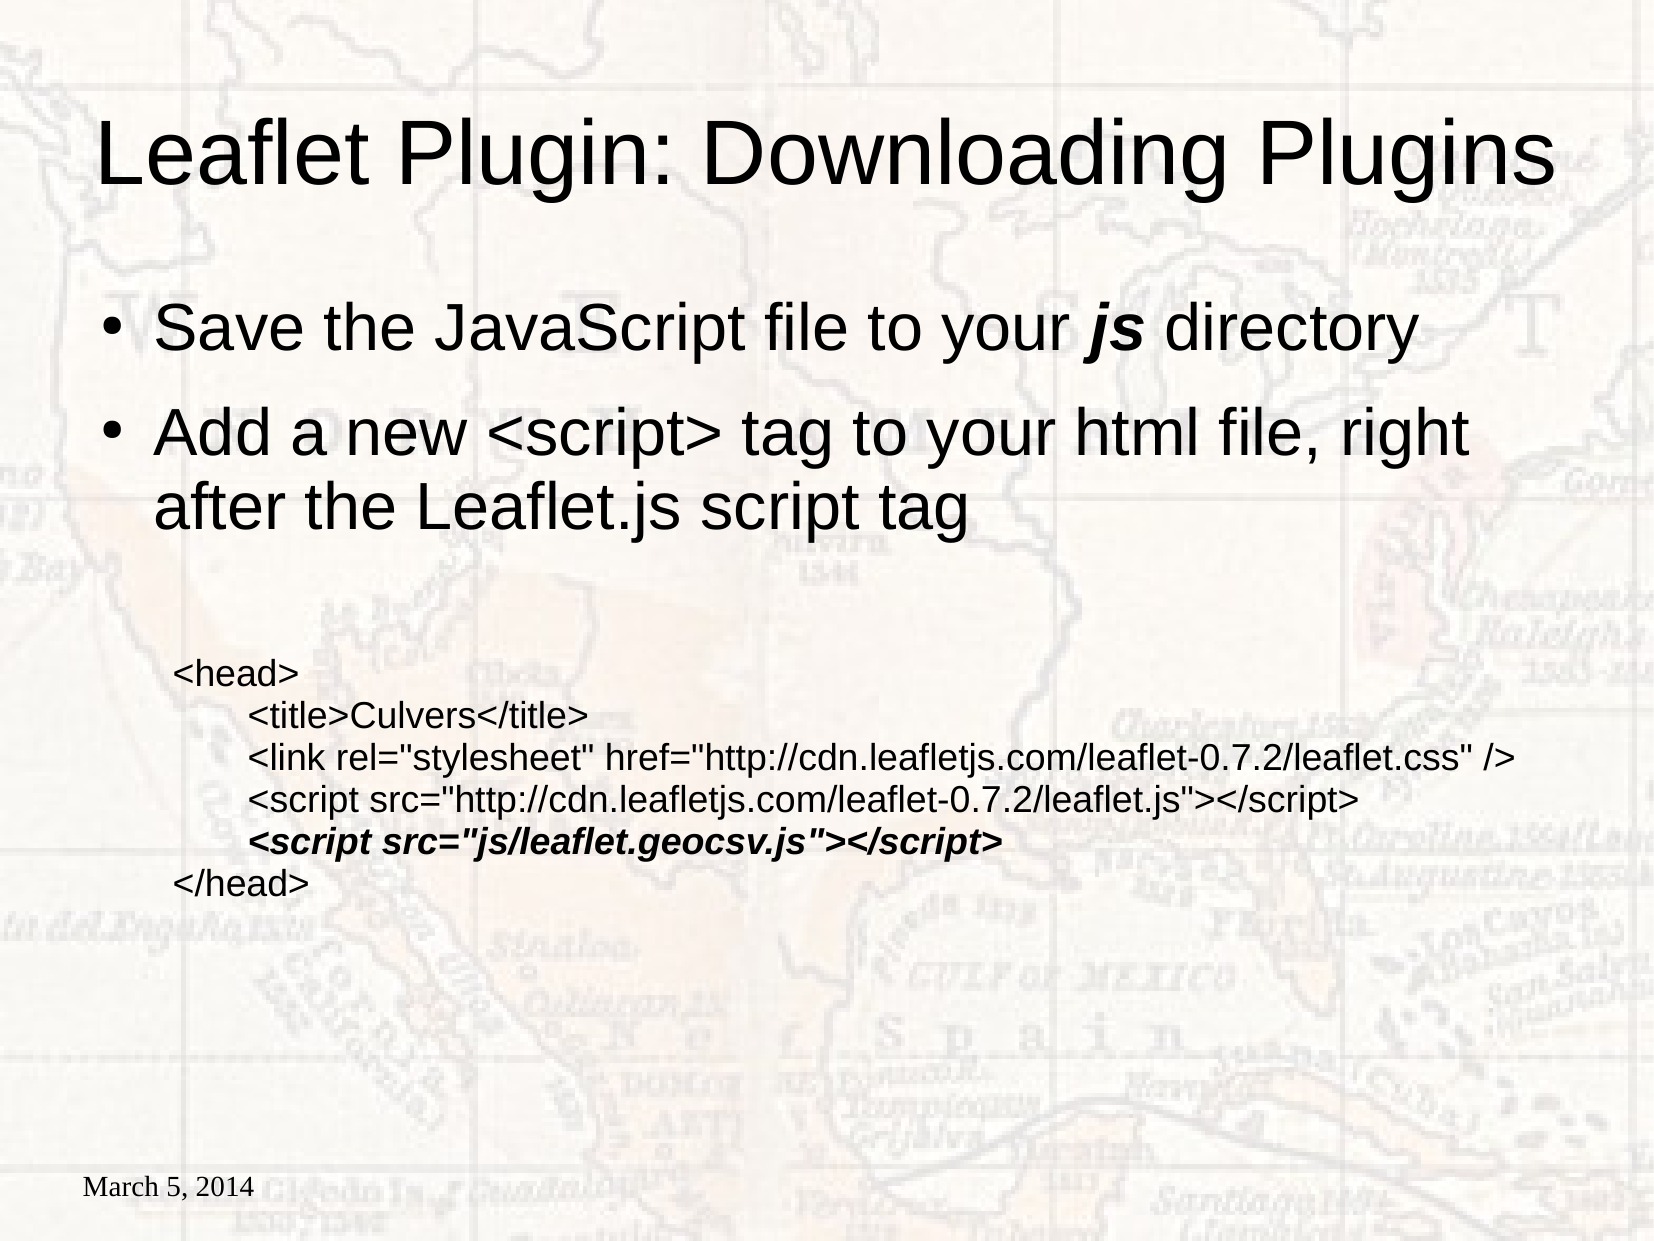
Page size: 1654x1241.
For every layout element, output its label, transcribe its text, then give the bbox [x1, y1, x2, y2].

text_box <head> <title>Culvers</title> <link rel="stylesheet" href="http://cdn.leafletjs.com/leaflet-0.7.2/leaflet.css" /> <script src="http://cdn.leafletjs.com/leaflet-0.7.2/leaflet.js"></script> <script src="js/leaflet.geocsv.js"></script> </head> [82, 645, 1546, 912]
list Save the JavaScript file to your js directory Add a new <script> tag to your html file, right after the Leaflet.js script tag [82, 290, 1571, 1010]
picture [0, 0, 1654, 1241]
title Leaflet Plugin: Downloading Plugins [82, 49, 1571, 257]
